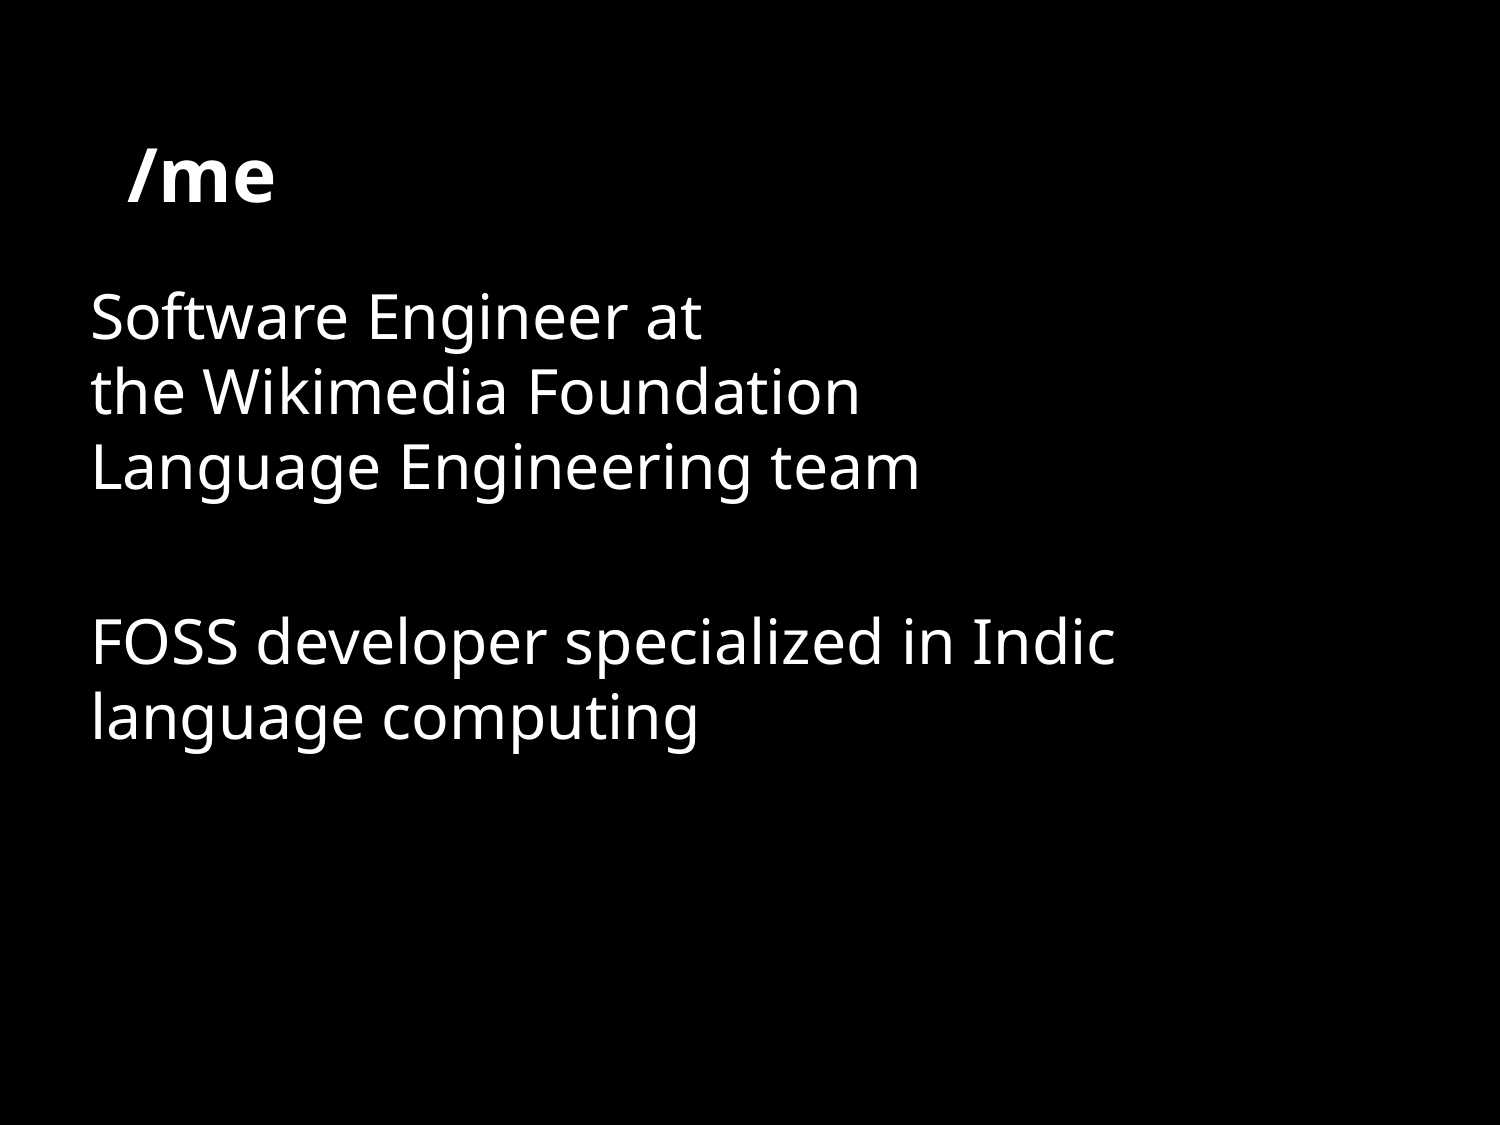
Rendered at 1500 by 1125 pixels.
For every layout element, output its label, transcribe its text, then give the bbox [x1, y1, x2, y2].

title /me [75, 45, 1425, 233]
list Software Engineer at the Wikimedia Foundation Language Engineering team FOSS developer specialized in Indic language computing [75, 262, 1425, 1078]
